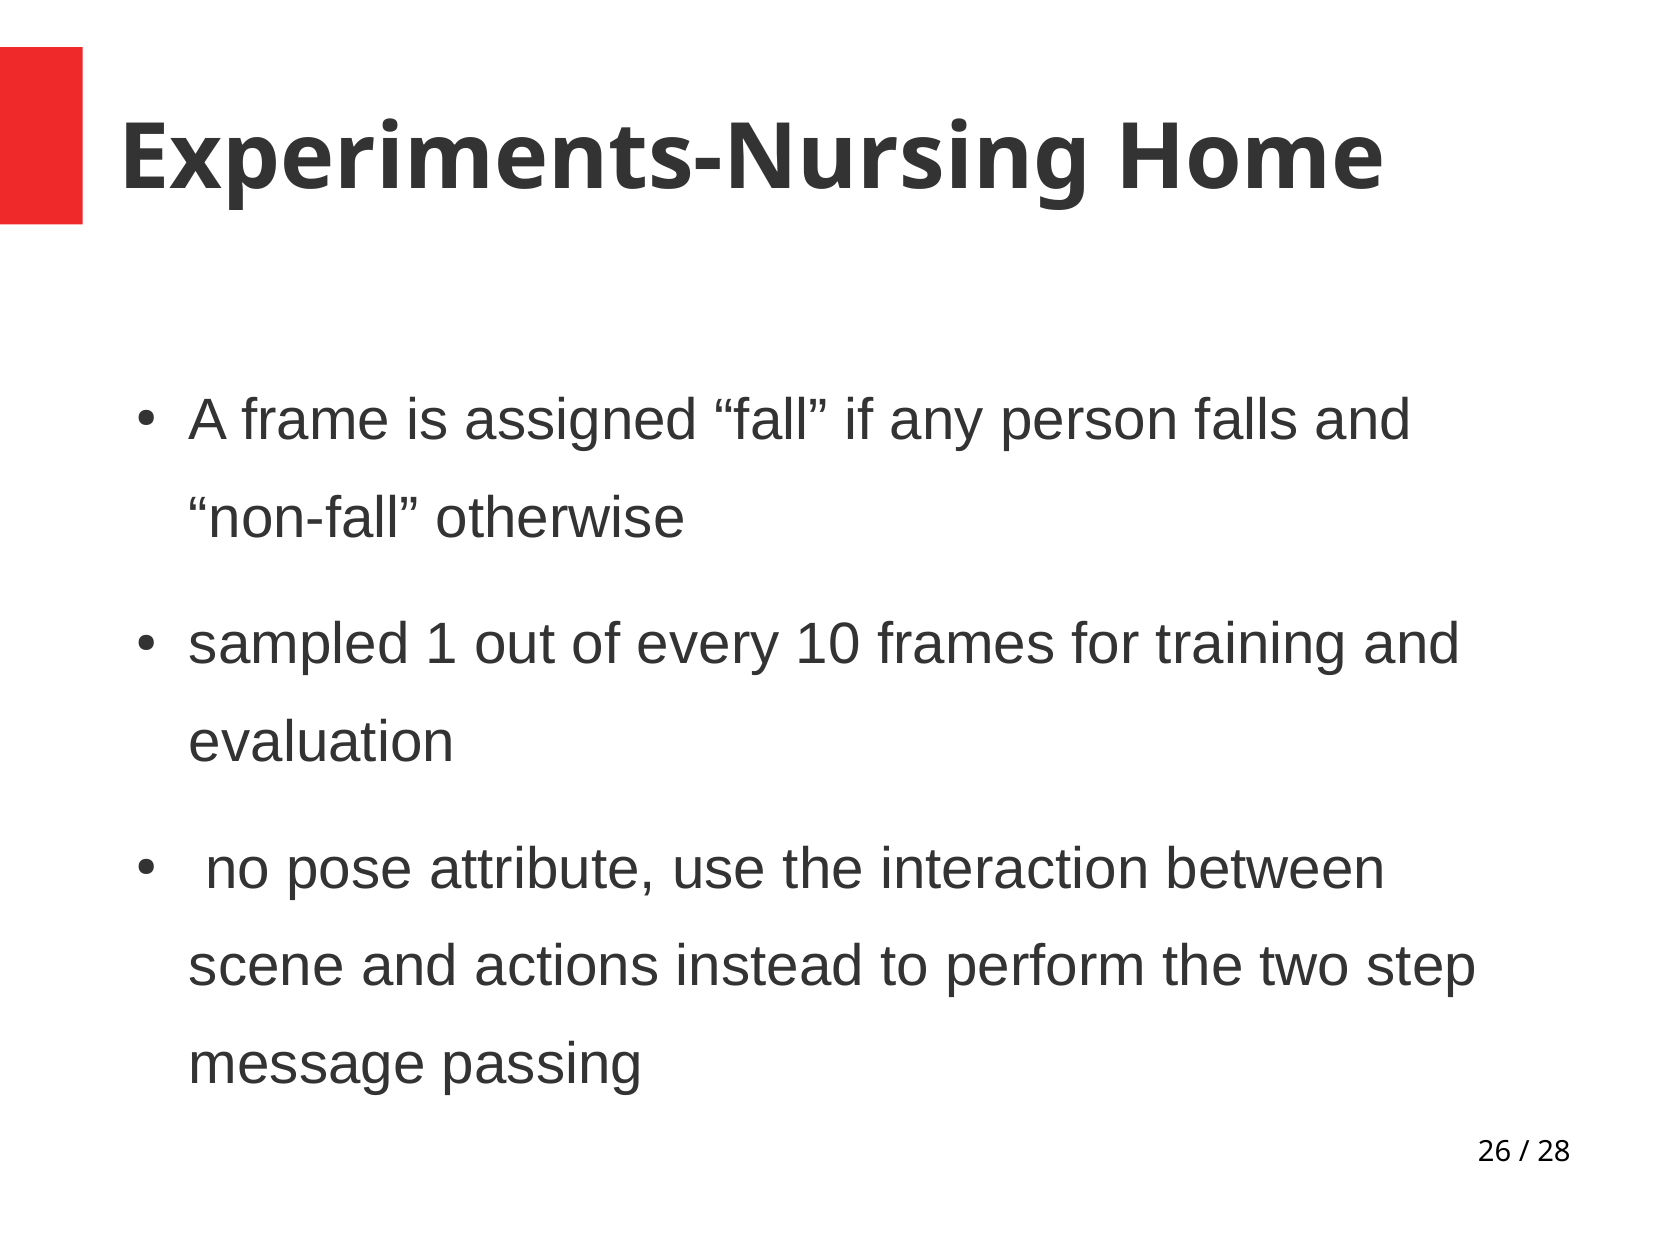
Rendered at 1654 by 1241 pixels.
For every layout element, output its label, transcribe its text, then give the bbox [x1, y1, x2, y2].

list A frame is assigned “fall” if any person falls and “non-fall” otherwise sampled 1 out of every 10 frames for training and evaluation no pose attribute, use the interaction between scene and actions instead to perform the two step message passing [118, 354, 1536, 1074]
title Experiments-Nursing Home [118, 49, 1571, 257]
